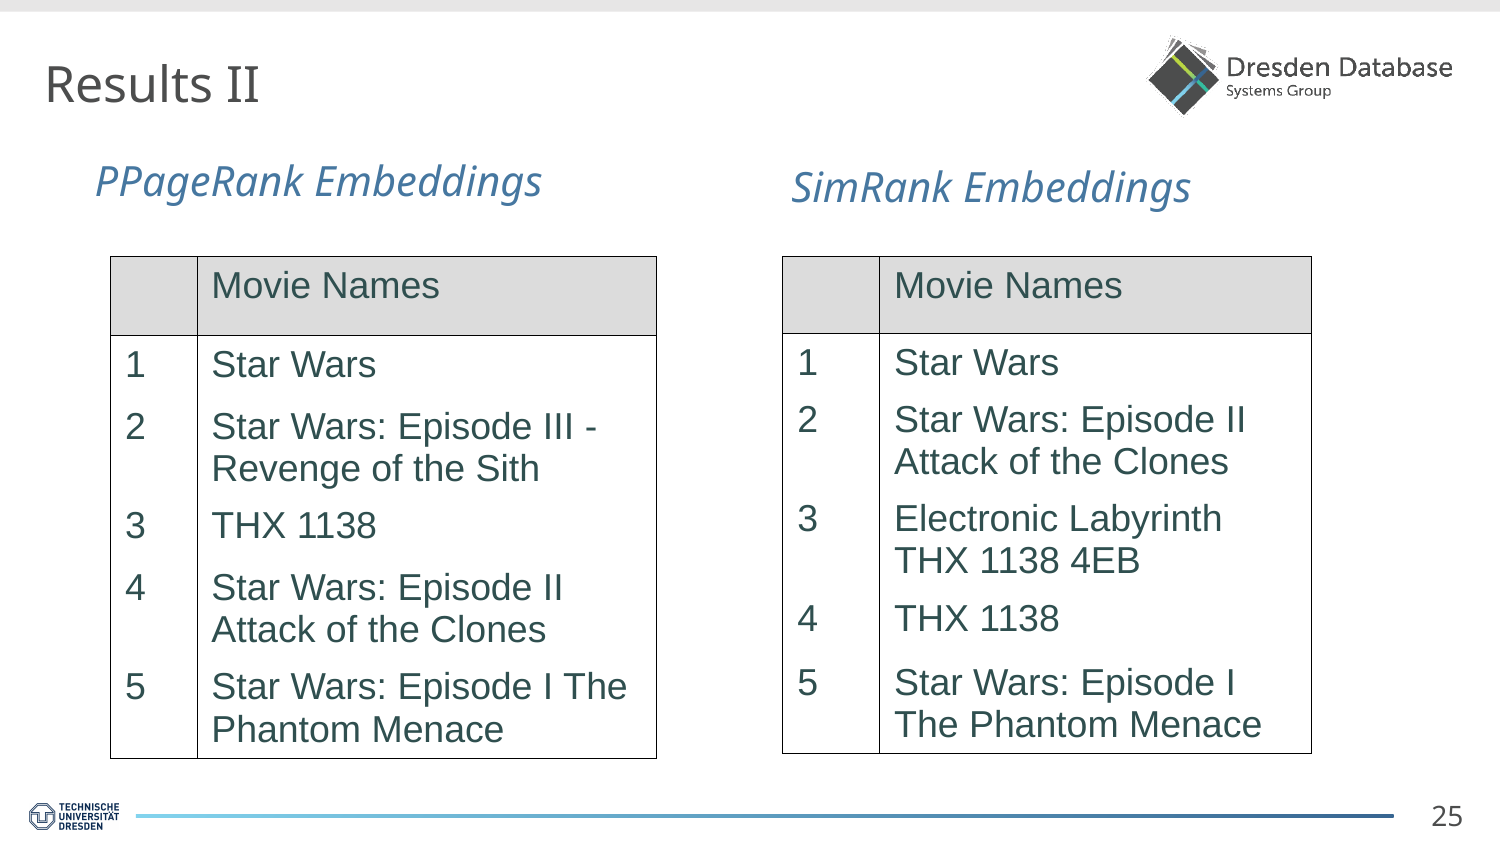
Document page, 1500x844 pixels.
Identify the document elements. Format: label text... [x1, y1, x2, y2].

table_cell Star Wars: Episode II Attack of the Clones [198, 559, 656, 658]
table_cell Star Wars [880, 334, 1311, 391]
table_cell Star Wars: Episode III - Revenge of the Sith [198, 398, 656, 497]
table_cell 5 [783, 654, 879, 753]
table_header [111, 257, 197, 335]
table_cell 1 [111, 336, 197, 398]
title Results II [29, 47, 1093, 118]
table_cell 4 [111, 559, 197, 658]
table_cell 2 [111, 398, 197, 497]
table_header [783, 257, 879, 333]
table_header Movie Names [880, 257, 1311, 333]
table_cell Star Wars: Episode I The Phantom Menace [880, 654, 1311, 753]
table_cell 2 [783, 391, 879, 490]
table_cell Star Wars [198, 336, 656, 398]
table_cell THX 1138 [880, 590, 1311, 654]
table_header Movie Names [198, 257, 656, 335]
picture [1145, 35, 1453, 118]
table_cell Star Wars: Episode I The Phantom Menace [198, 658, 656, 758]
table_cell 3 [783, 490, 879, 590]
table_cell 5 [111, 658, 197, 758]
list SimRank Embeddings [791, 159, 1465, 201]
table_cell THX 1138 [198, 497, 656, 559]
table_cell 3 [111, 497, 197, 559]
picture [29, 803, 119, 830]
table_cell Star Wars: Episode II Attack of the Clones [880, 391, 1311, 490]
list PPageRank Embeddings [94, 153, 798, 774]
table_cell 1 [783, 334, 879, 391]
table_cell 4 [783, 590, 879, 654]
table_cell Electronic Labyrinth THX 1138 4EB [880, 490, 1311, 590]
